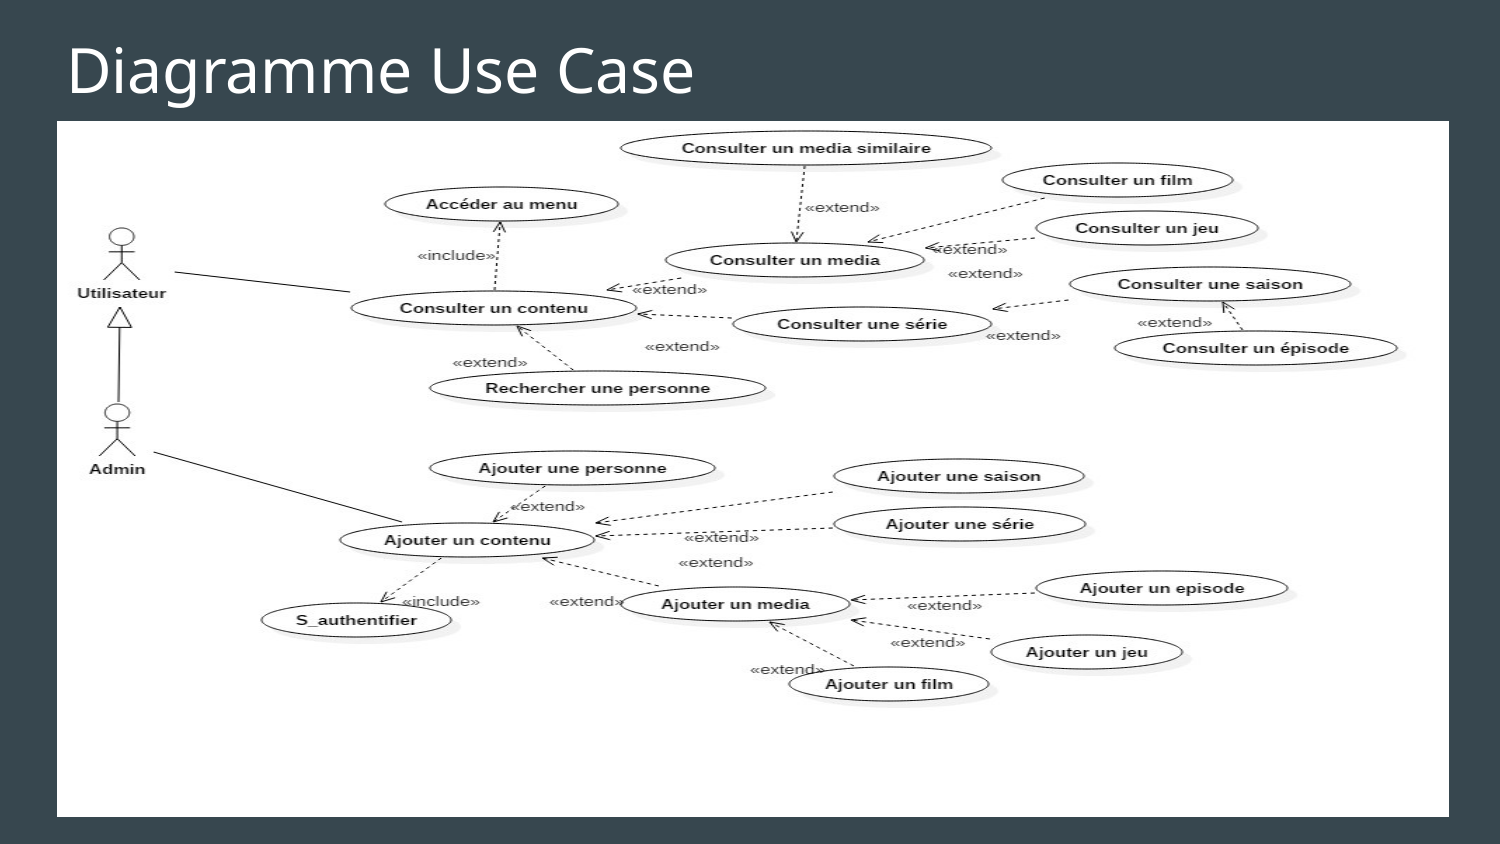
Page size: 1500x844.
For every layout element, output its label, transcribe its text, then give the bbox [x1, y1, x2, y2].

picture [57, 121, 1449, 817]
title Diagramme Use Case [51, 15, 1449, 110]
